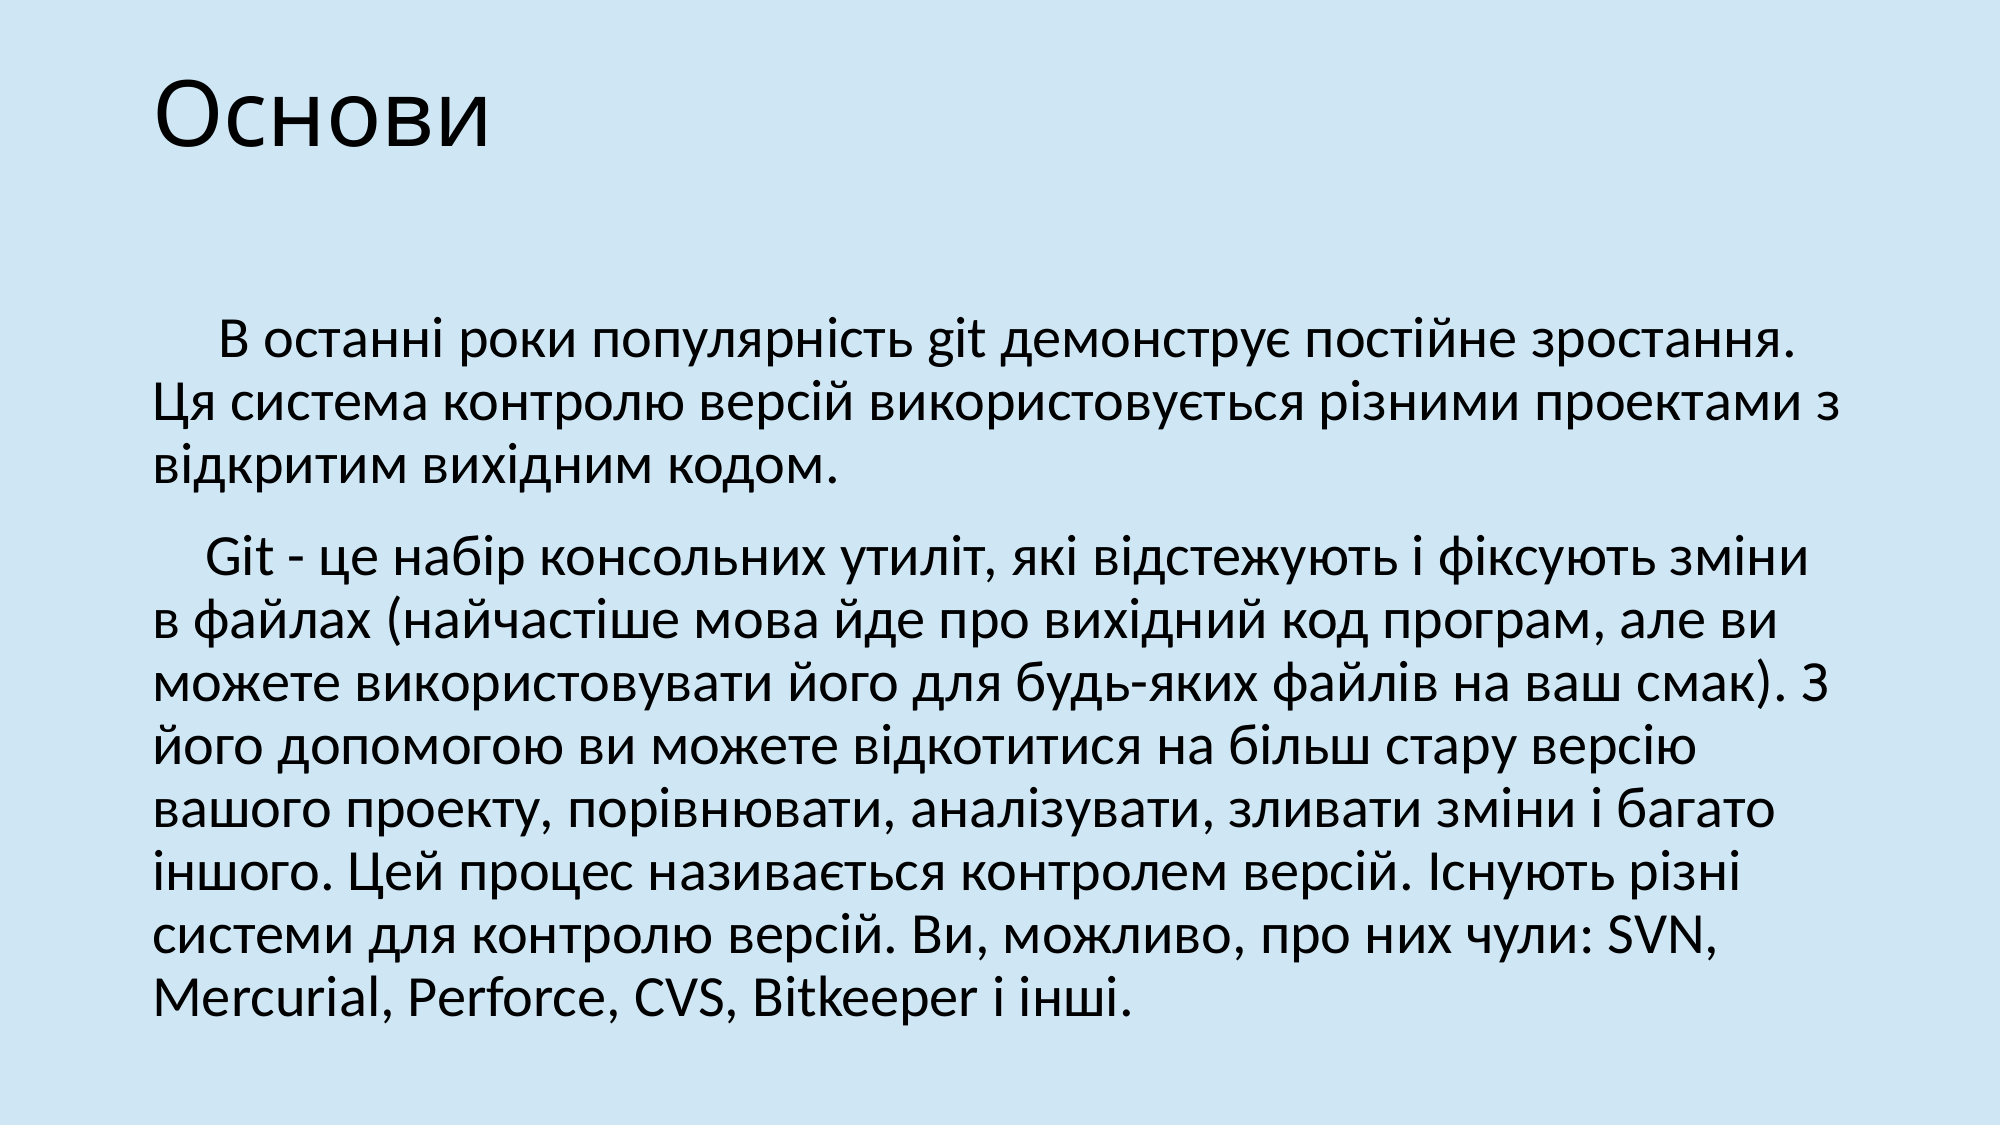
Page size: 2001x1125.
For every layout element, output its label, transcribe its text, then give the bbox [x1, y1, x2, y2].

title Основи [137, 59, 1863, 278]
list В останні роки популярність git демонструє постійне зростання. Ця система контролю версій використовується різними проектами з відкритим вихідним кодом. Git - це набір консольних утиліт, які відстежують і фіксують зміни в файлах (найчастіше мова йде про вихідний код програм, але ви можете використовувати його для будь-яких файлів на ваш смак). З його допомогою ви можете відкотитися на більш стару версію вашого проекту, порівнювати, аналізувати, зливати зміни і багато іншого. Цей процес називається контролем версій. Існують різні системи для контролю версій. Ви, можливо, про них чули: SVN, Mercurial, Perforce, CVS, Bitkeeper і інші. [137, 299, 1863, 1105]
